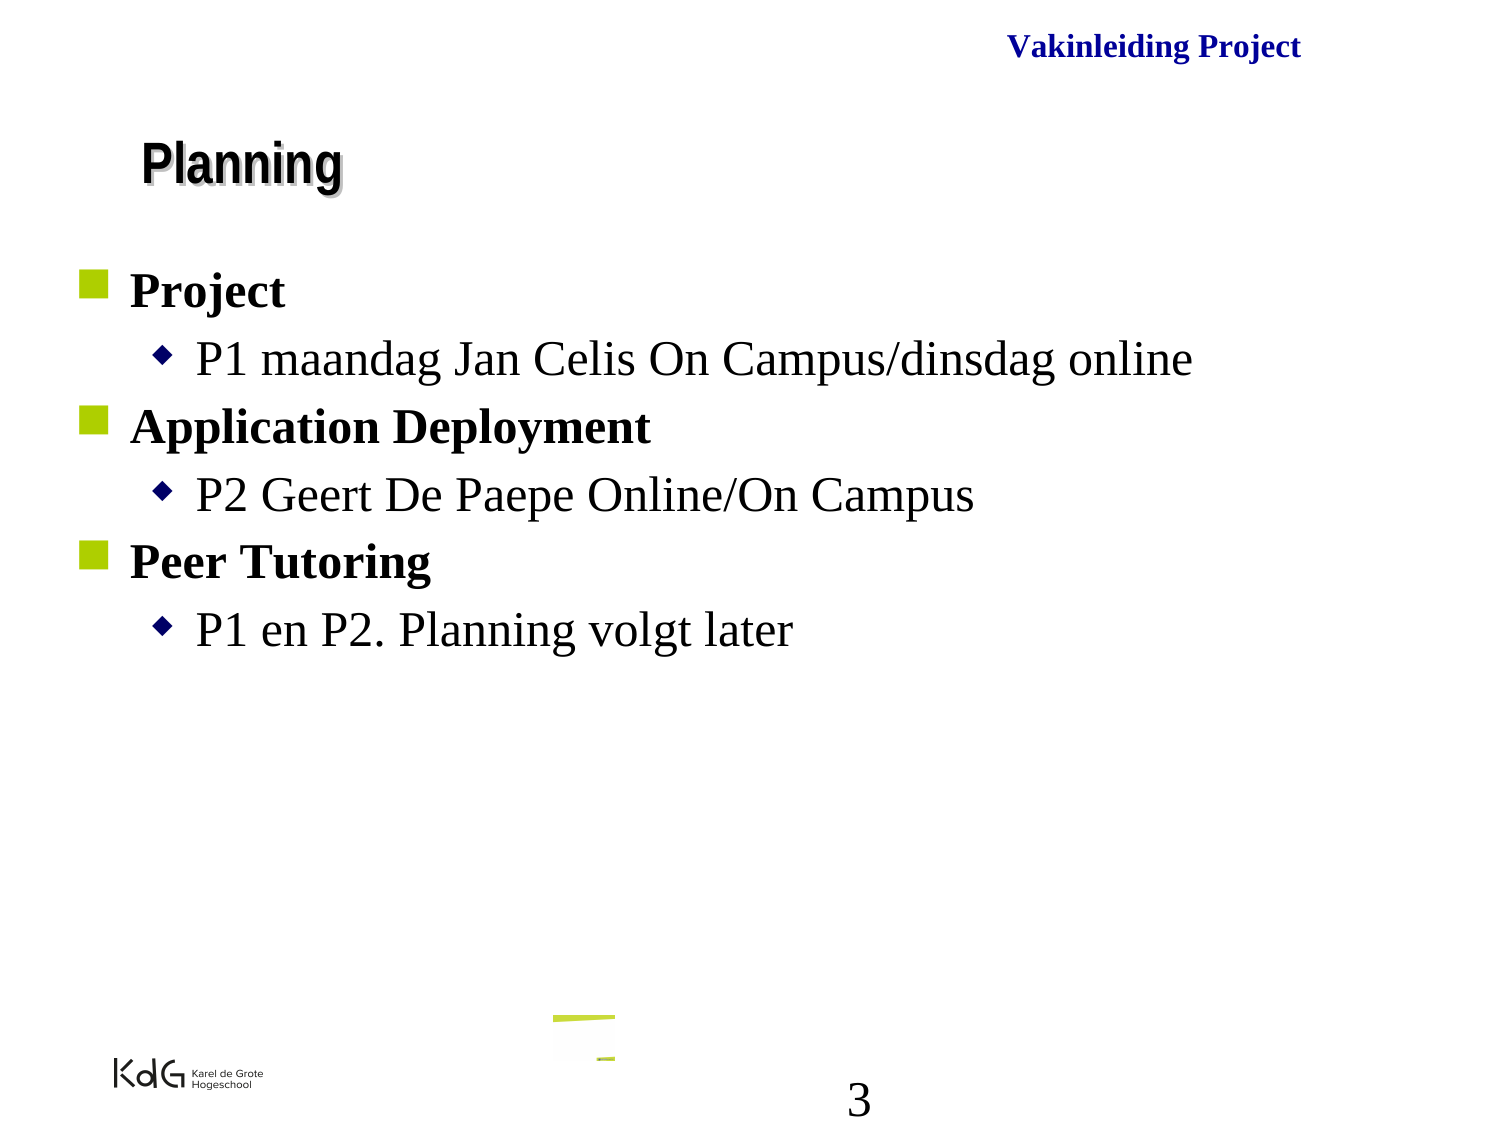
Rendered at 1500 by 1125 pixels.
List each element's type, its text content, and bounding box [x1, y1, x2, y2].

picture [553, 1015, 615, 1061]
picture [114, 1058, 263, 1090]
title Planning [141, 72, 1447, 253]
list Project P1 maandag Jan Celis On Campus/dinsdag online Application Deployment P2 Geert De Paepe Online/On Campus Peer Tutoring P1 en P2. Planning volgt later [75, 263, 1425, 1006]
